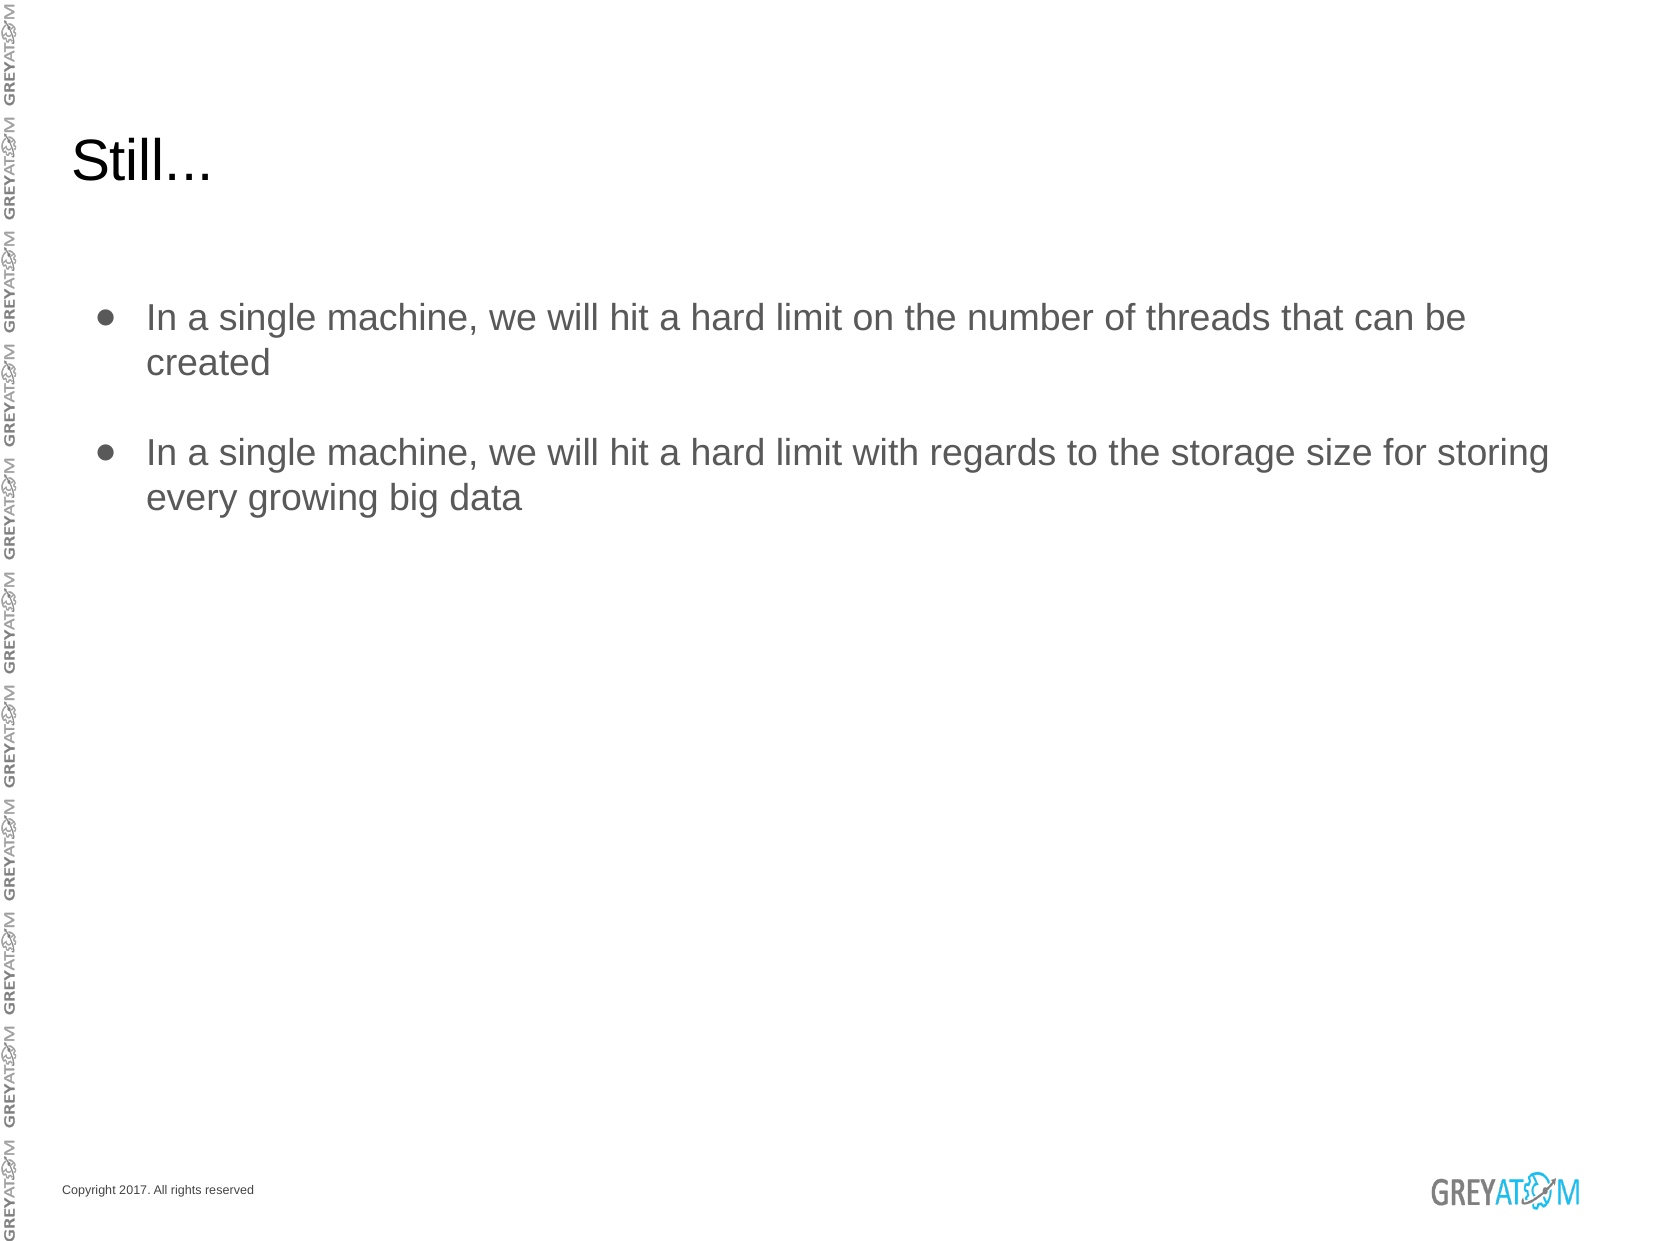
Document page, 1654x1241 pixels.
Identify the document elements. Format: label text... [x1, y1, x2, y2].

picture [1, 1026, 17, 1128]
picture [1, 1140, 17, 1241]
picture [1, 231, 17, 333]
picture [1, 117, 17, 220]
picture [1, 344, 17, 447]
text_box In a single machine, we will hit a hard limit on the number of threads that can be created In a single machine, we will hit a hard limit with regards to the storage size for storing every growing big data [56, 277, 1597, 1102]
picture [1, 572, 17, 674]
picture [1, 912, 17, 1015]
picture [1, 4, 17, 106]
picture [1, 458, 17, 560]
picture [1, 685, 17, 788]
picture [1430, 1168, 1581, 1212]
text_box Still... [56, 107, 1597, 245]
picture [1, 799, 17, 901]
